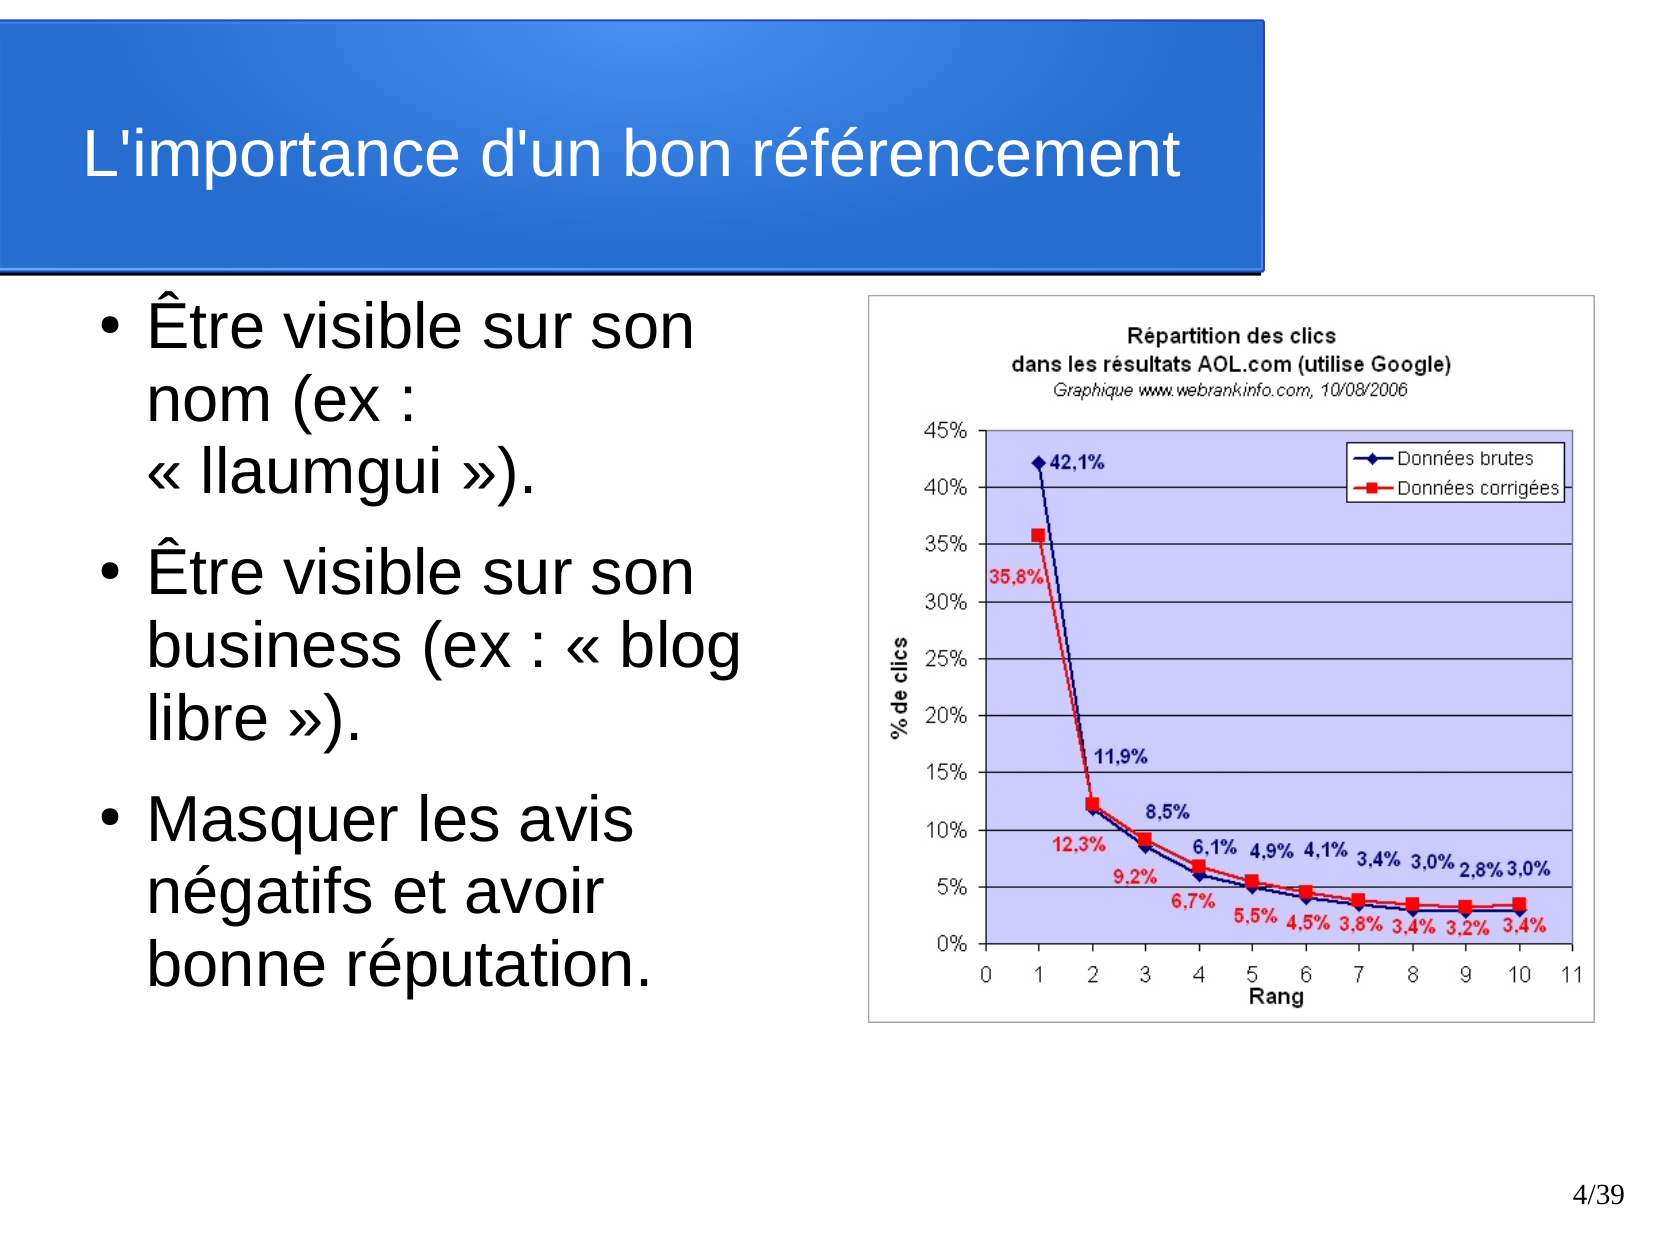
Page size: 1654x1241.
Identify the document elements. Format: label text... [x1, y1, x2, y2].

picture [868, 295, 1595, 1023]
list Être visible sur son nom (ex : « llaumgui »). Être visible sur son business (ex : « blog libre »). Masquer les avis négatifs et avoir bonne réputation. [82, 290, 793, 1010]
title L'importance d'un bon référencement [82, 49, 1250, 257]
